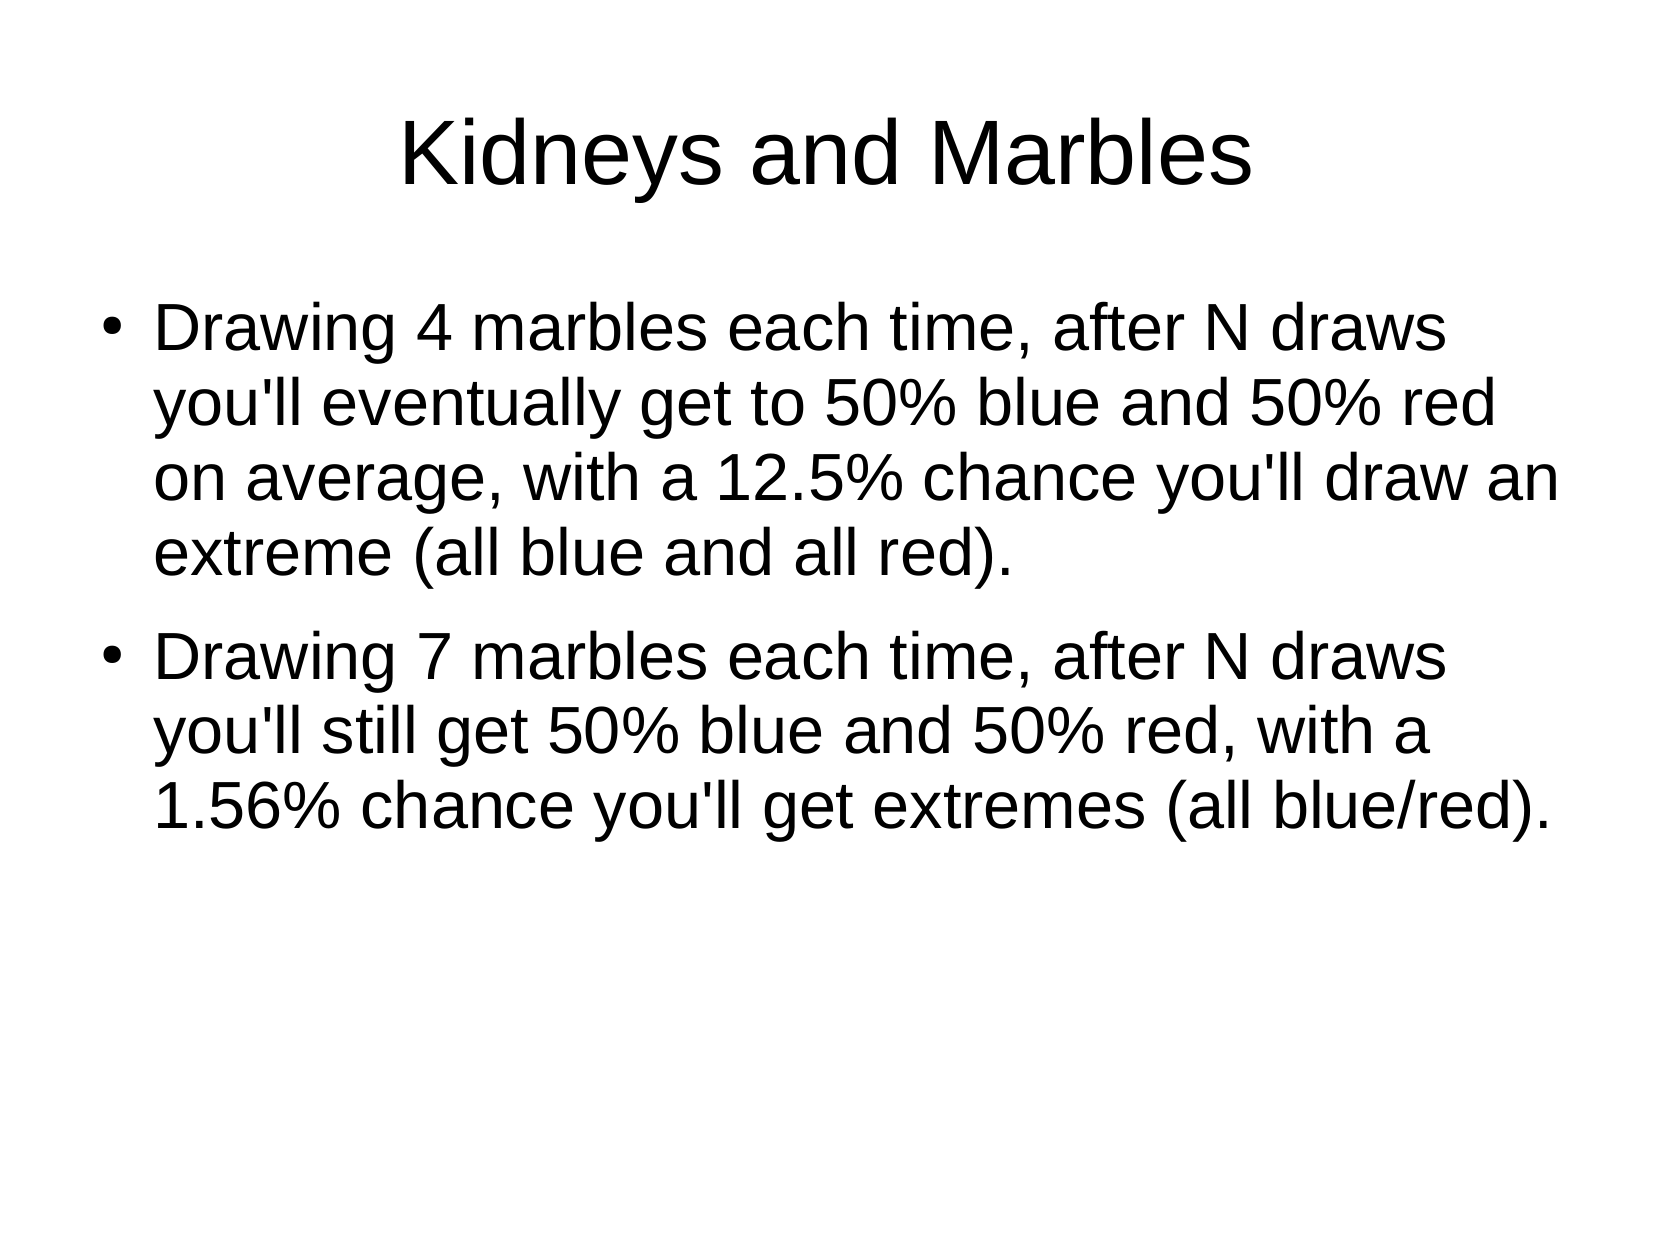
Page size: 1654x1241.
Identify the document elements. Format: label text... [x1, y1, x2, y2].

title Kidneys and Marbles [82, 49, 1571, 257]
list Drawing 4 marbles each time, after N draws you'll eventually get to 50% blue and 50% red on average, with a 12.5% chance you'll draw an extreme (all blue and all red). Drawing 7 marbles each time, after N draws you'll still get 50% blue and 50% red, with a 1.56% chance you'll get extremes (all blue/red). [82, 290, 1571, 1010]
